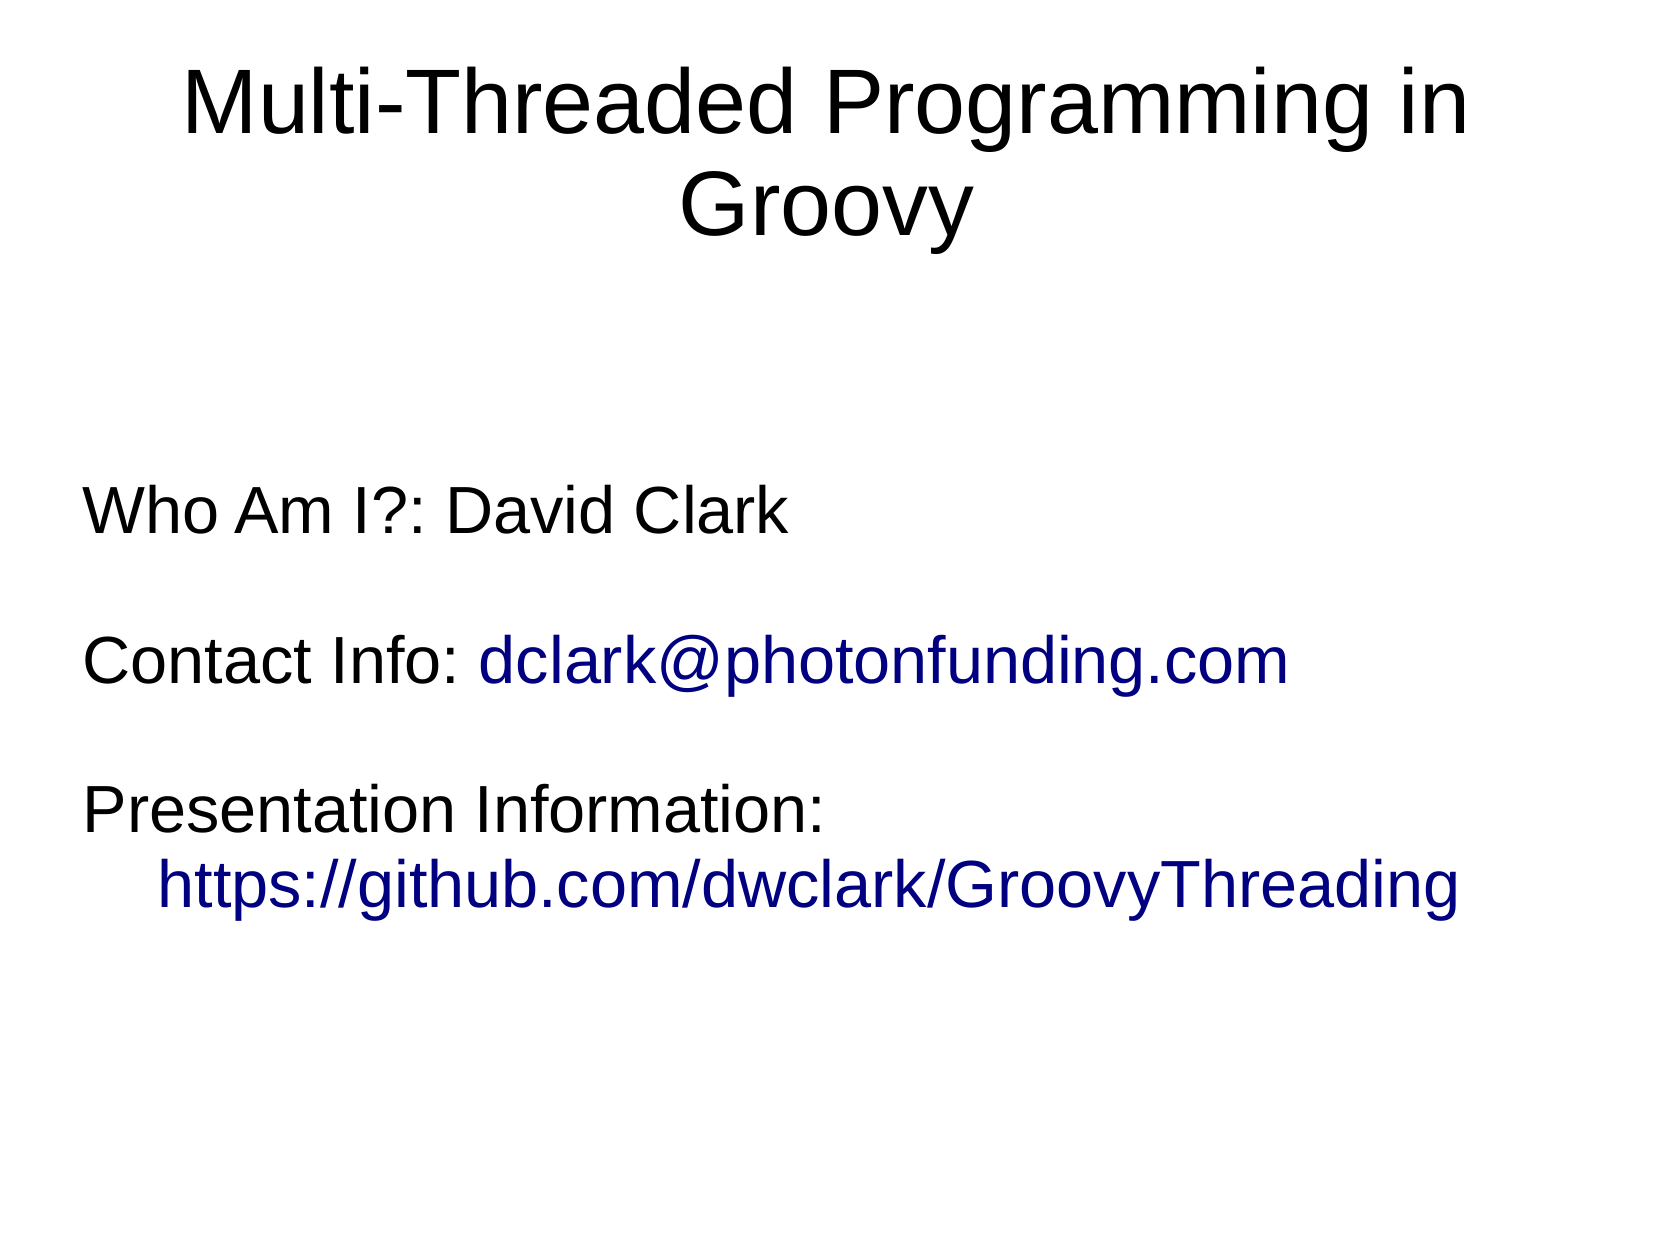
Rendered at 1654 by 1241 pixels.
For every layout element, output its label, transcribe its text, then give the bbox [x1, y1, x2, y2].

title Multi-Threaded Programming in Groovy [82, 49, 1571, 257]
subtitle Who Am I?: David Clark Contact Info: dclark@photonfunding.com Presentation Information: https://github.com/dwclark/GroovyThreading [82, 270, 1538, 1201]
